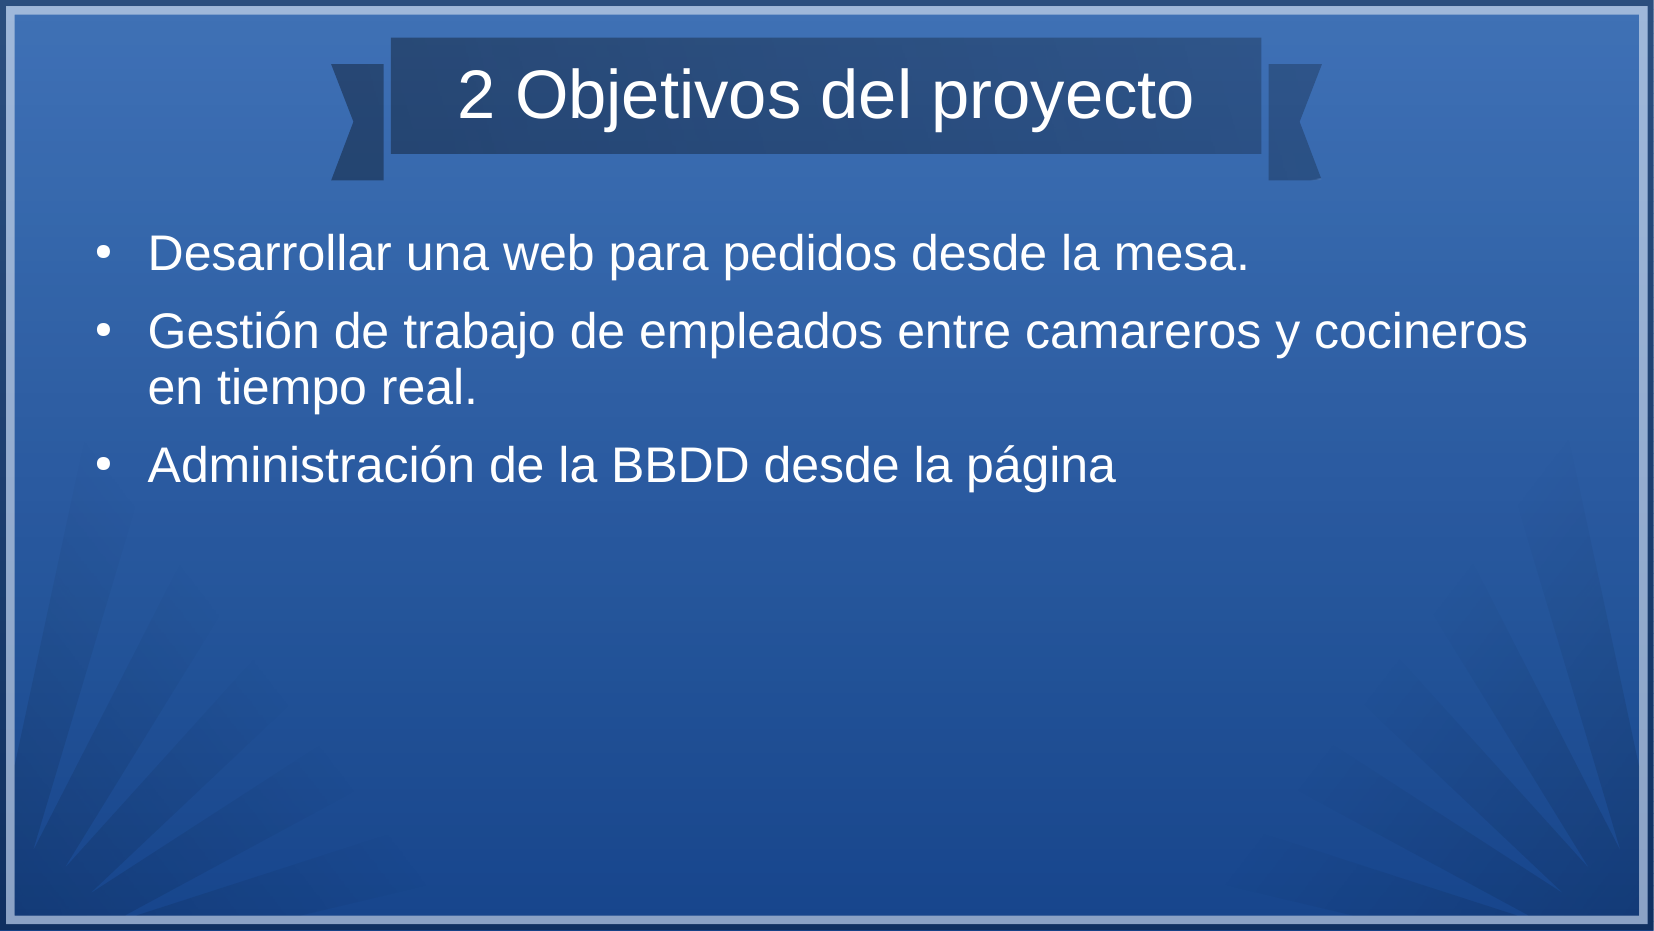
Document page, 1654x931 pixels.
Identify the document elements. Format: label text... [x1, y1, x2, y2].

title 2 Objetivos del proyecto [389, 35, 1264, 147]
list Desarrollar una web para pedidos desde la mesa. Gestión de trabajo de empleados entre camareros y cocineros en tiempo real. Administración de la BBDD desde la página [76, 147, 1565, 771]
